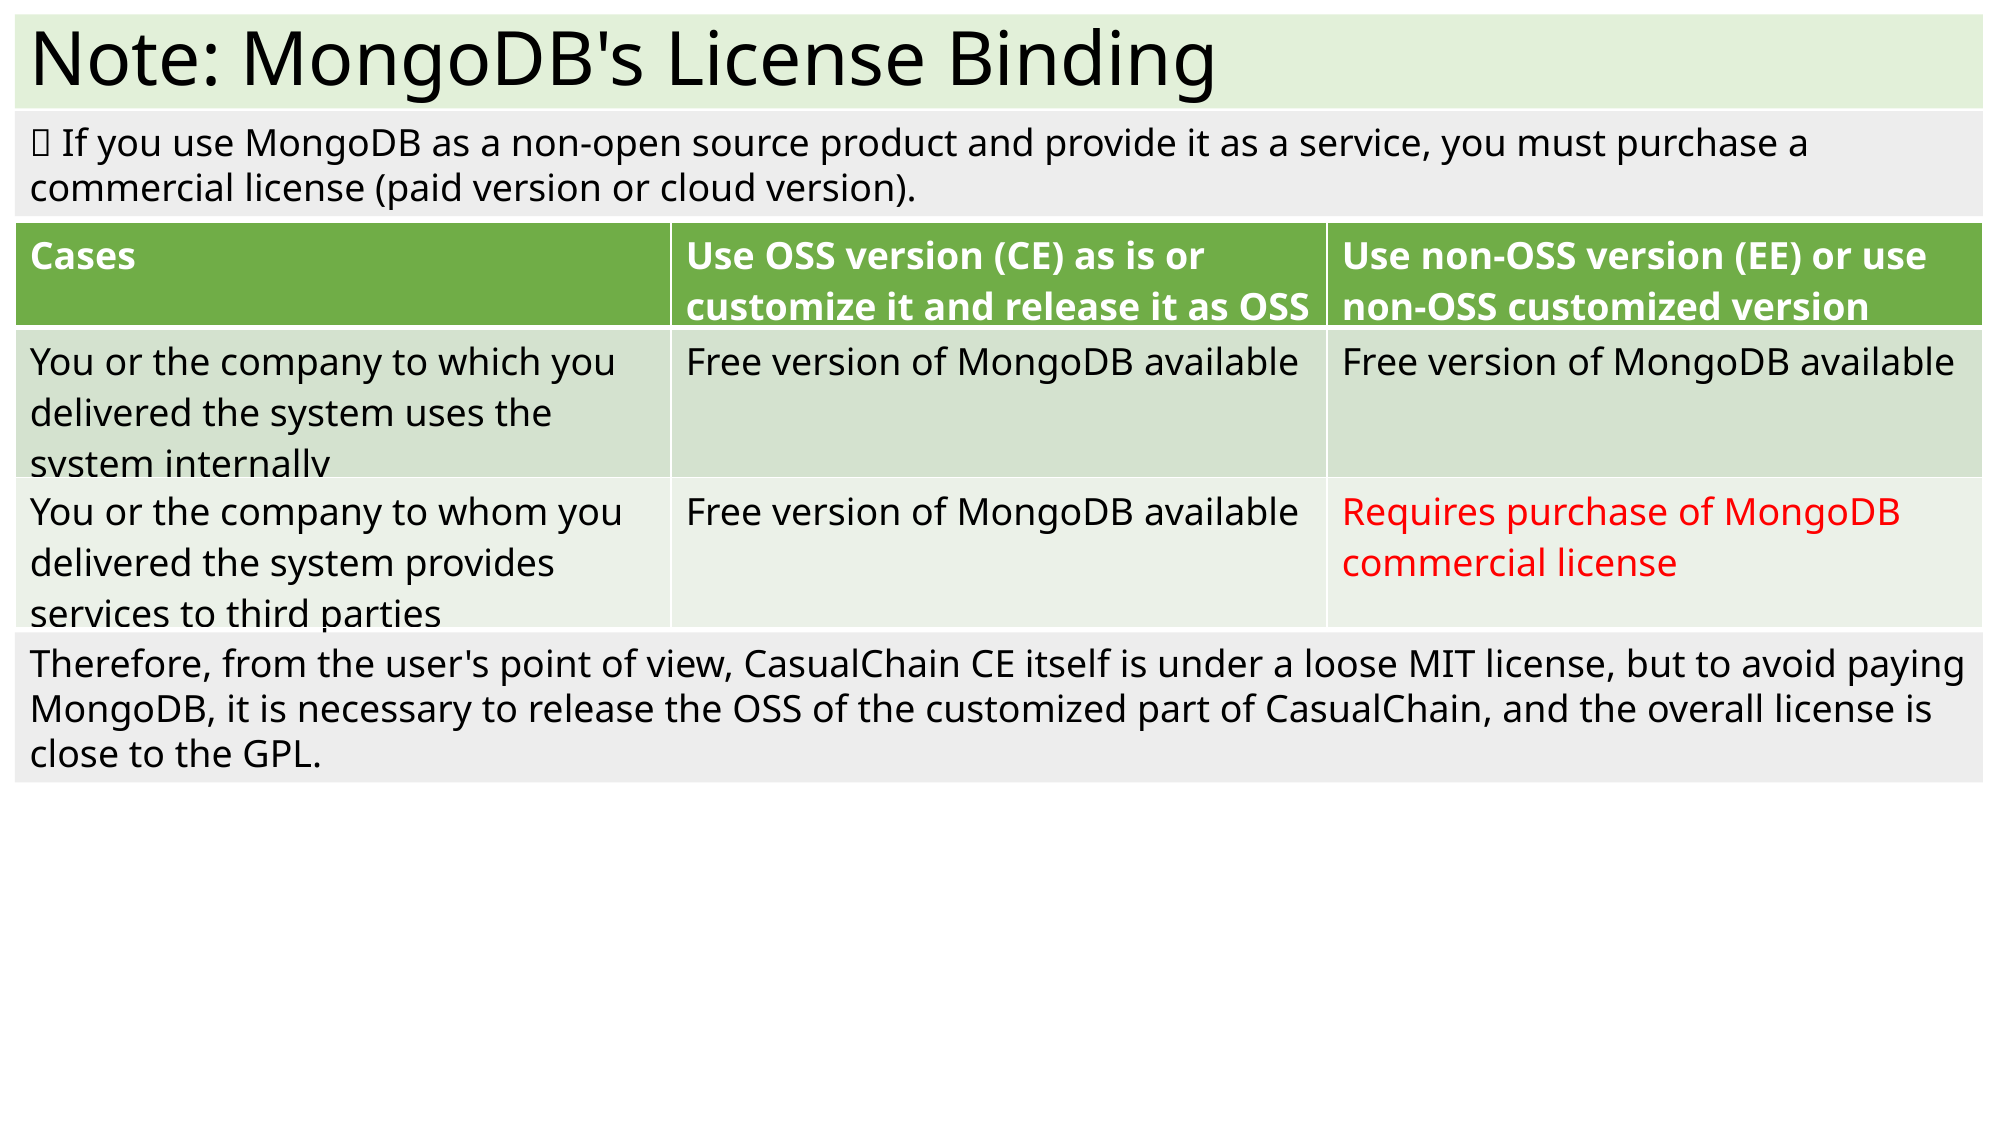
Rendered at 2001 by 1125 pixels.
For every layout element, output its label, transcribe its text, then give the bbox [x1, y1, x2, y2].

text_box ❕ If you use MongoDB as a non-open source product and provide it as a service, you must purchase a commercial license (paid version or cloud version). [14, 111, 1983, 217]
table_cell You or the company to which you delivered the system uses the system internally [16, 330, 670, 477]
table_header Use OSS version (CE) as is or customize it and release it as OSS [672, 223, 1326, 325]
table_cell Requires purchase of MongoDB commercial license [1328, 478, 1982, 627]
table_header Use non-OSS version (EE) or use non-OSS customized version [1328, 223, 1982, 325]
table_header Cases [16, 223, 670, 325]
text_box Therefore, from the user's point of view, CasualChain CE itself is under a loose MIT license, but to avoid paying MongoDB, it is necessary to release the OSS of the customized part of CasualChain, and the overall license is close to the GPL. [14, 632, 1983, 783]
table_cell Free version of MongoDB available [1328, 330, 1982, 477]
text_box Note: MongoDB's License Binding [14, 14, 1983, 109]
table_cell Free version of MongoDB available [672, 478, 1326, 627]
table_cell Free version of MongoDB available [672, 330, 1326, 477]
table_cell You or the company to whom you delivered the system provides services to third parties [16, 478, 670, 627]
